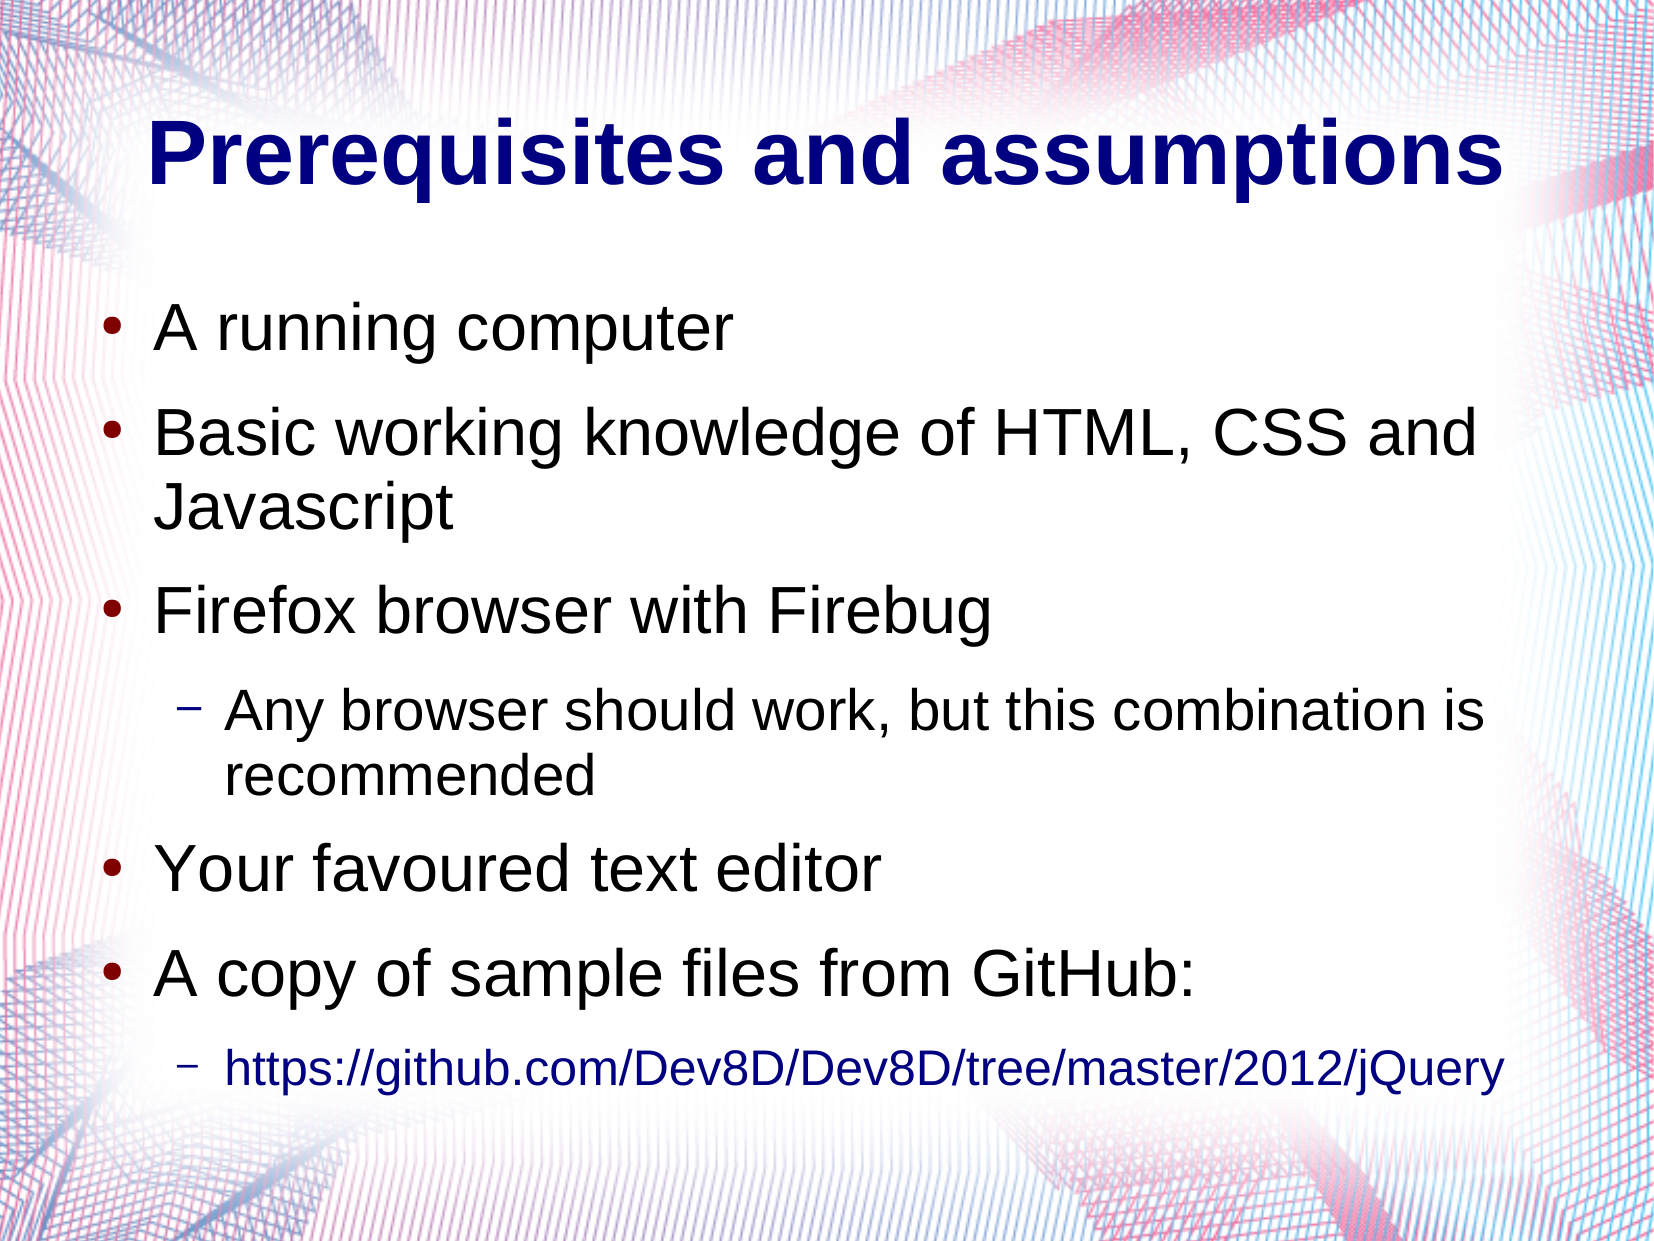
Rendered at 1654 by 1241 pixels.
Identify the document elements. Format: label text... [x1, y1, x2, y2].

picture [0, 0, 1654, 1241]
list A running computer Basic working knowledge of HTML, CSS and Javascript Firefox browser with Firebug Any browser should work, but this combination is recommended Your favoured text editor A copy of sample files from GitHub: https://github.com/Dev8D/Dev8D/tree/master/2012/jQuery [82, 290, 1571, 1095]
title Prerequisites and assumptions [82, 49, 1571, 257]
